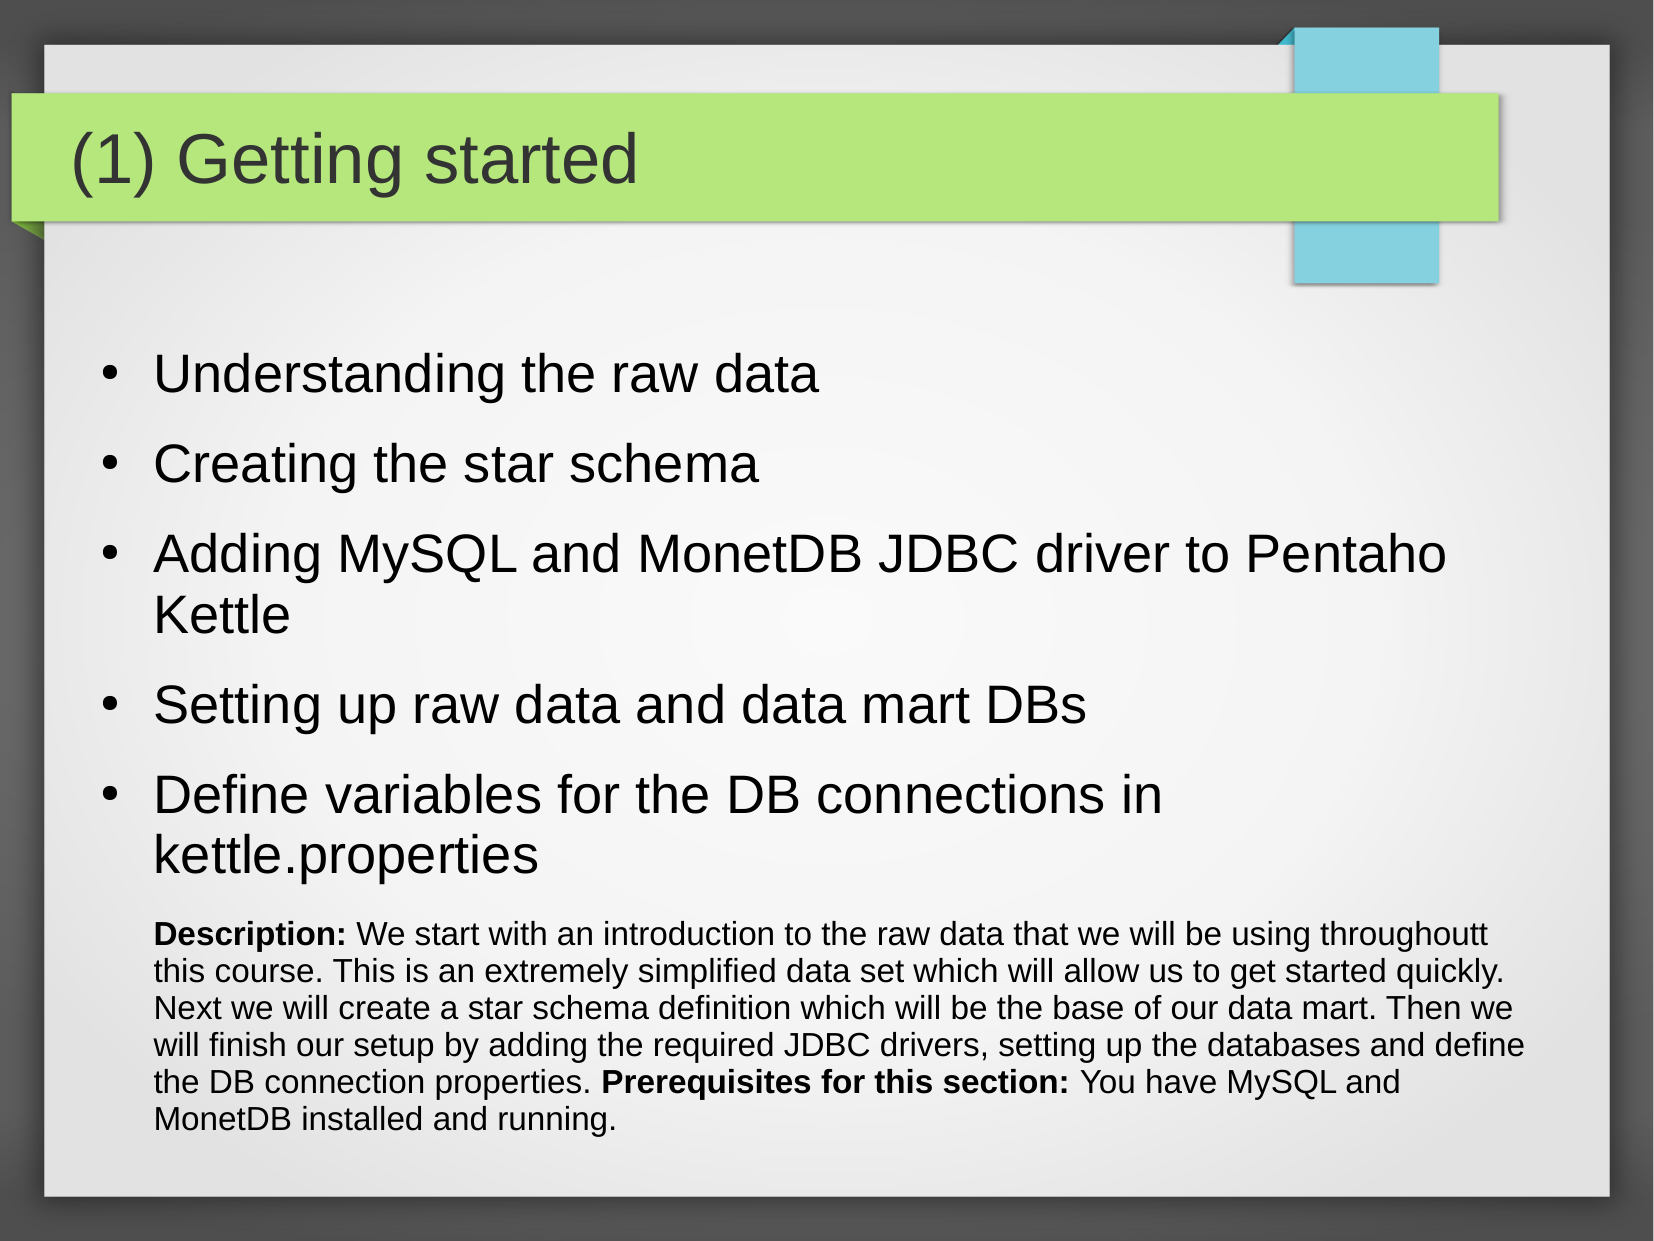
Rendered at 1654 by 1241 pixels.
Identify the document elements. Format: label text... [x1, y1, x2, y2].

picture [0, 0, 1654, 1241]
list Understanding the raw data Creating the star schema Adding MySQL and MonetDB JDBC driver to Pentaho Kettle Setting up raw data and data mart DBs Define variables for the DB connections in kettle.properties Description: We start with an introduction to the raw data that we will be using throughoutt this course. This is an extremely simplified data set which will allow us to get started quickly. Next we will create a star schema definition which will be the base of our data mart. Then we will finish our setup by adding the required JDBC drivers, setting up the databases and define the DB connection properties. Prerequisites for this section: You have MySQL and MonetDB installed and running. [82, 343, 1538, 1063]
title (1) Getting started [70, 106, 1229, 213]
